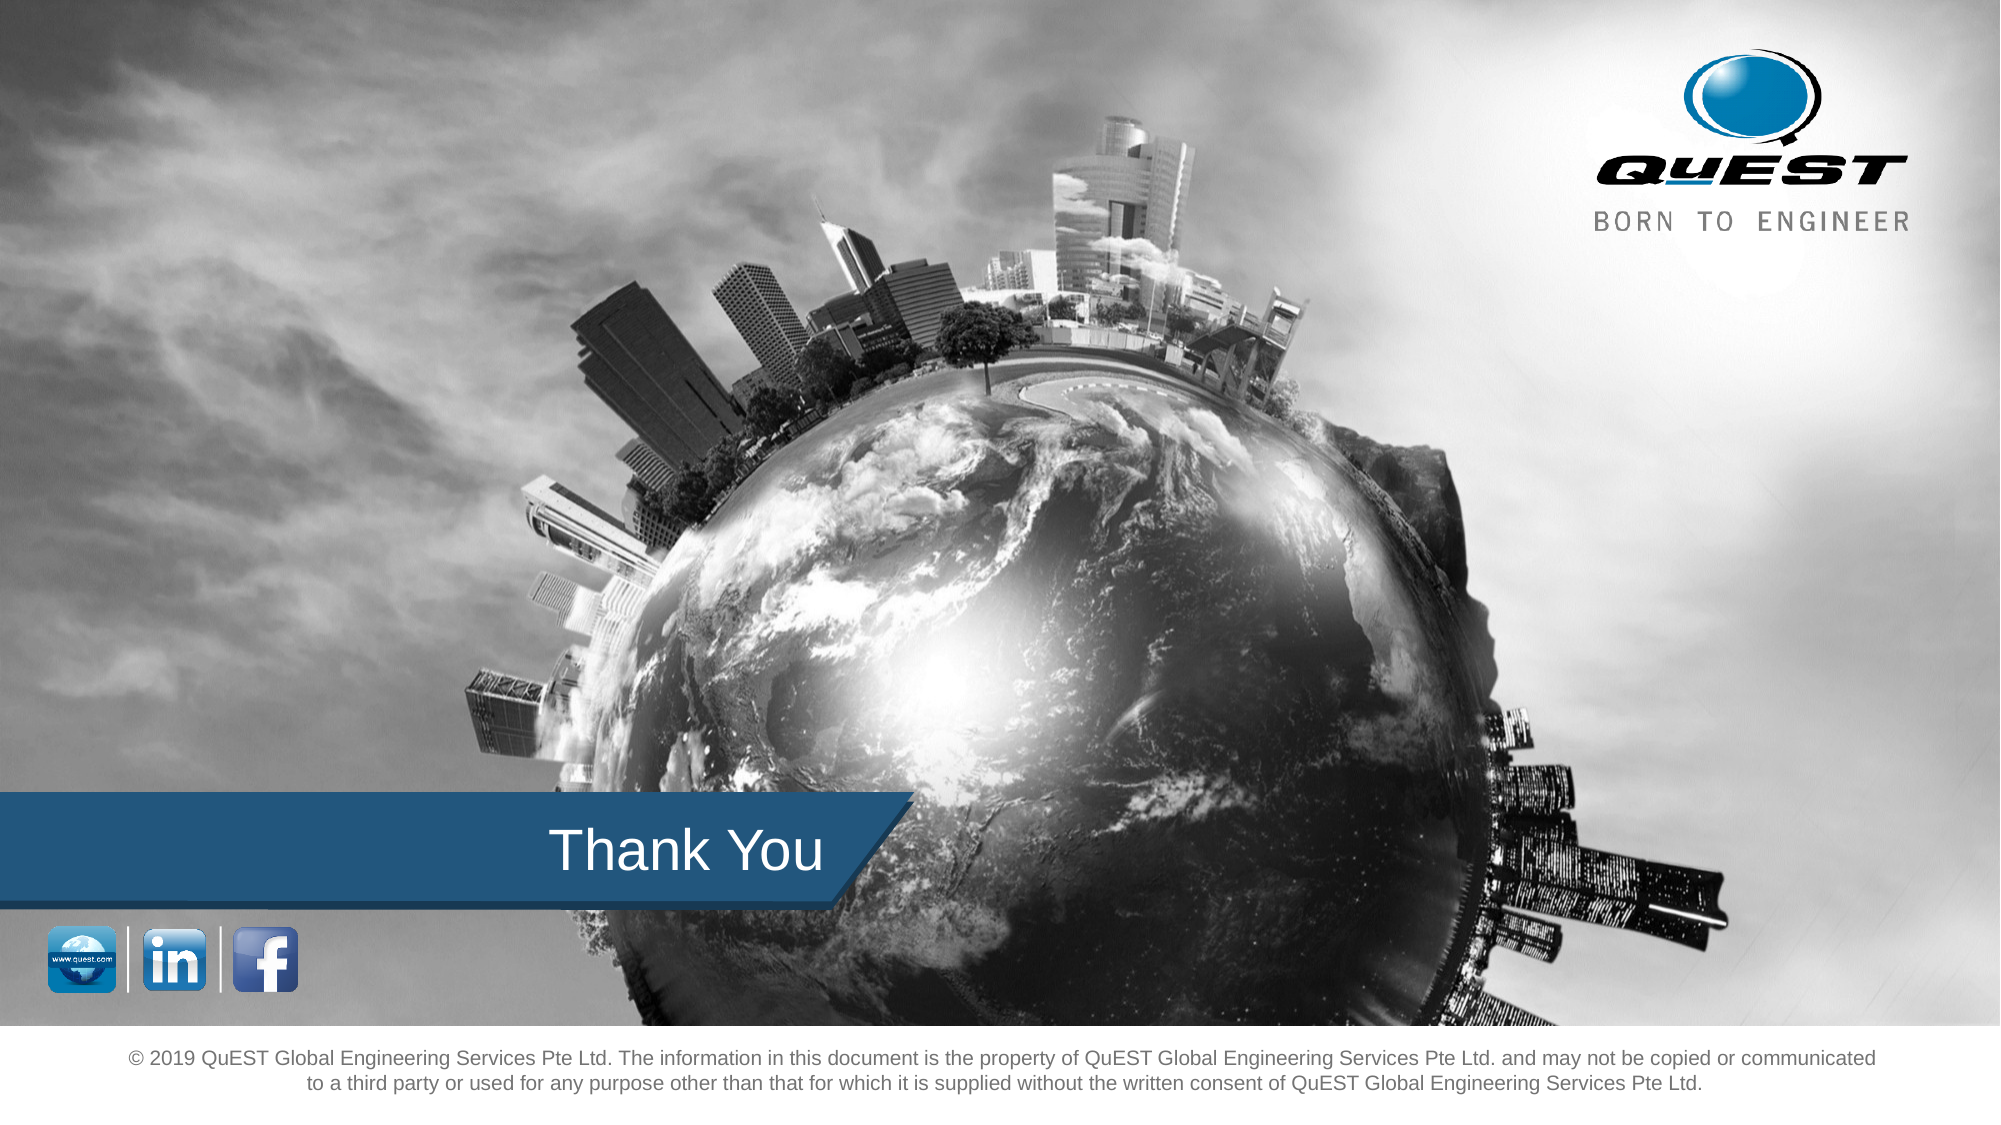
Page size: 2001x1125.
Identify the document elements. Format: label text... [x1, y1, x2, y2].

list Thank You [9, 790, 900, 905]
picture [0, 0, 2000, 1026]
